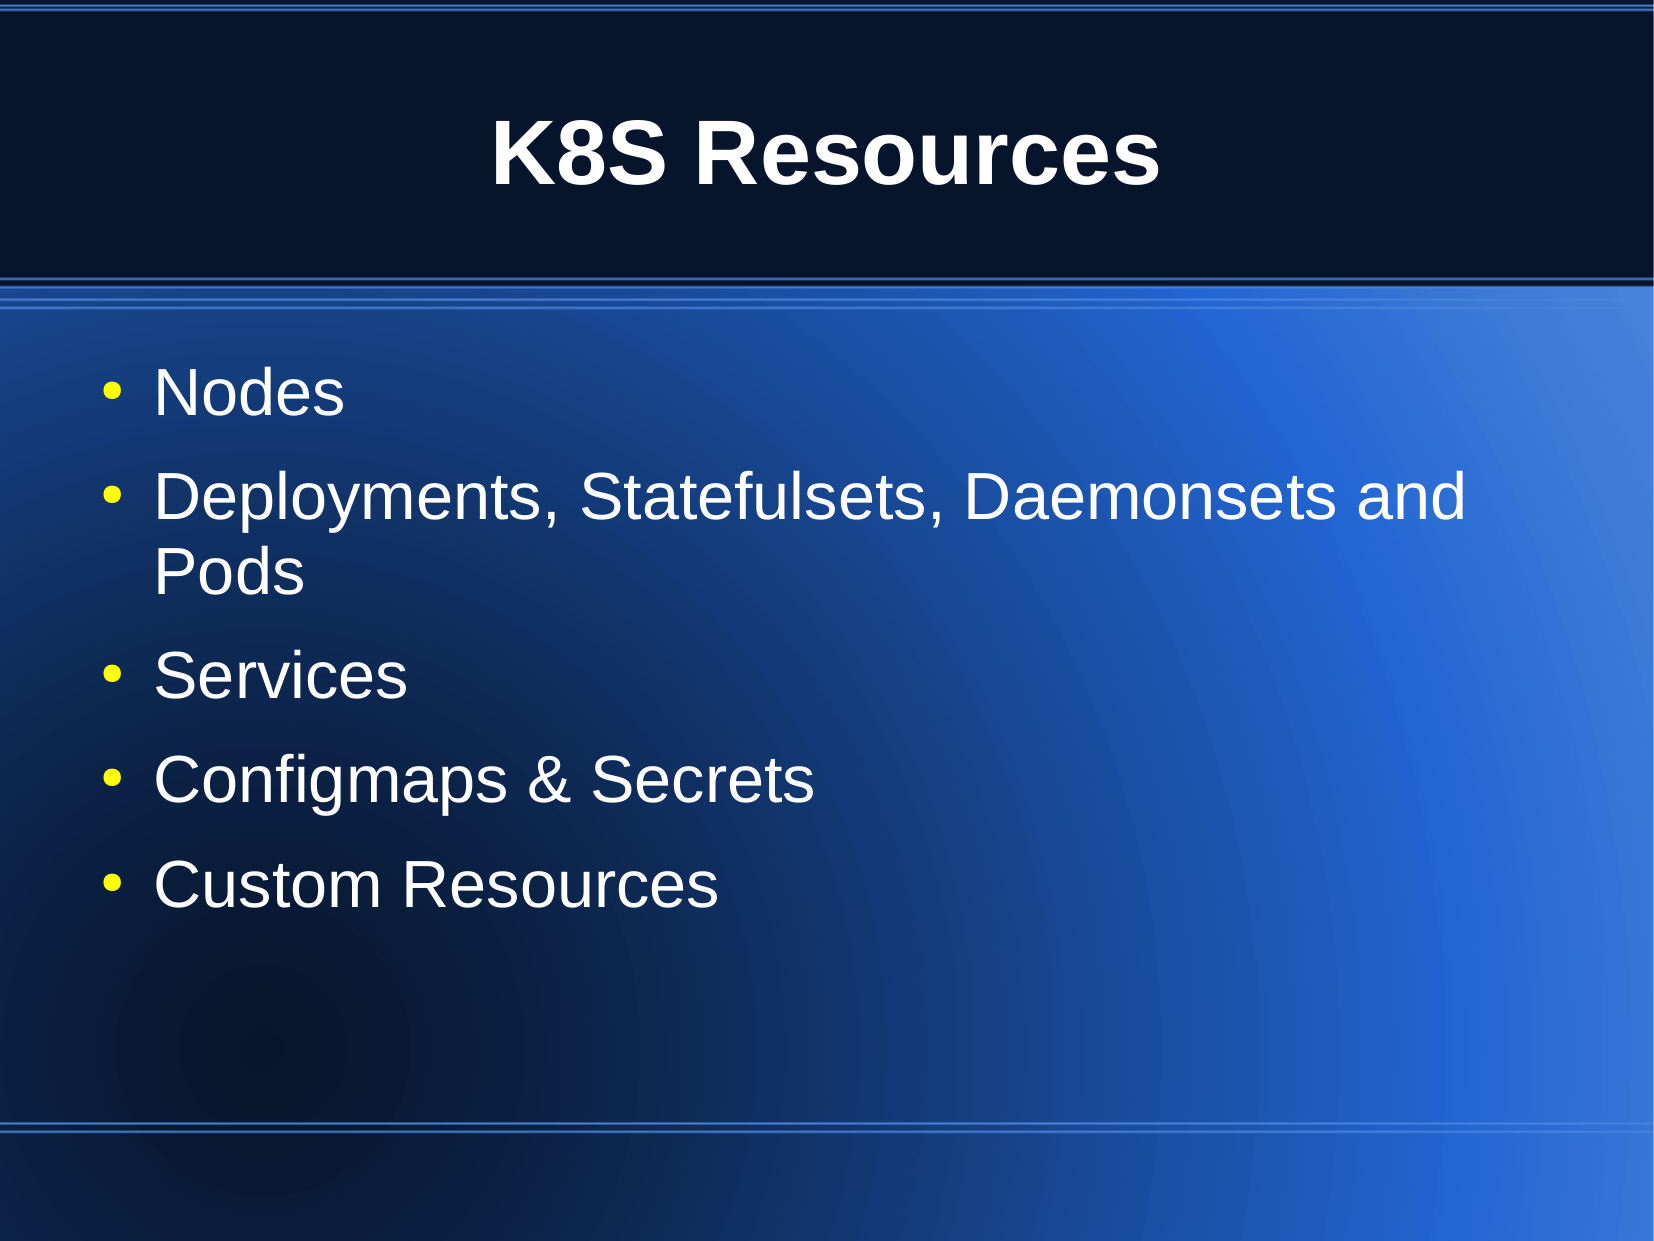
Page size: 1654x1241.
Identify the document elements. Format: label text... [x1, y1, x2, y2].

title K8S Resources [82, 49, 1571, 257]
picture [0, 0, 1654, 1241]
list Nodes Deployments, Statefulsets, Daemonsets and Pods Services Configmaps & Secrets Custom Resources [82, 355, 1571, 1058]
